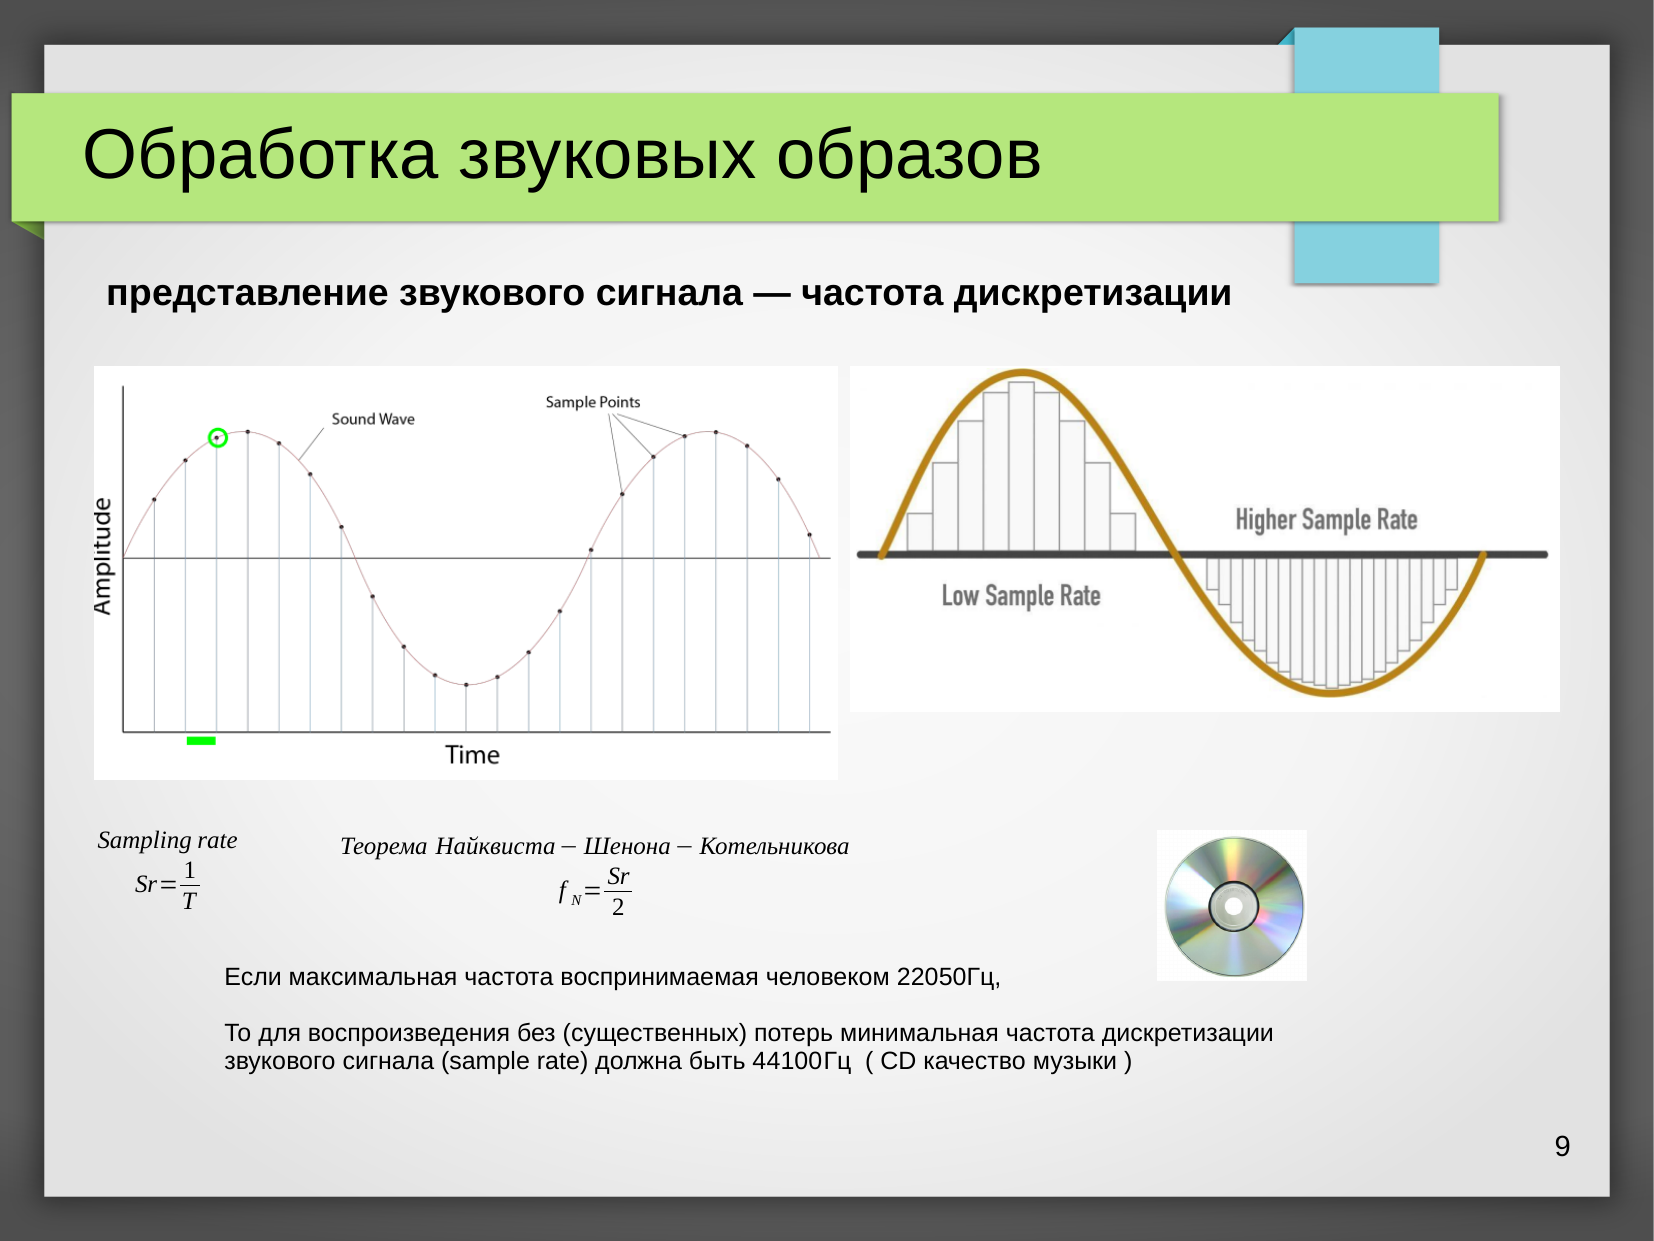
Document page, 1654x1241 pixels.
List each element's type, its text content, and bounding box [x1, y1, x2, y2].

text_box представление звукового сигнала — частота дискретизации [106, 270, 1382, 355]
chart [95, 826, 239, 916]
title Обработка звуковых образов [82, 114, 1406, 194]
chart [340, 833, 851, 922]
text_box Если максимальная частота воспринимаемая человеком 22050Гц, То для воспроизведения без (существенных) потерь минимальная частота дискретизации звукового сигнала (sample rate) должна быть 44100Гц ( CD качество музыки ) [224, 962, 1288, 1075]
picture [0, 0, 1654, 1241]
